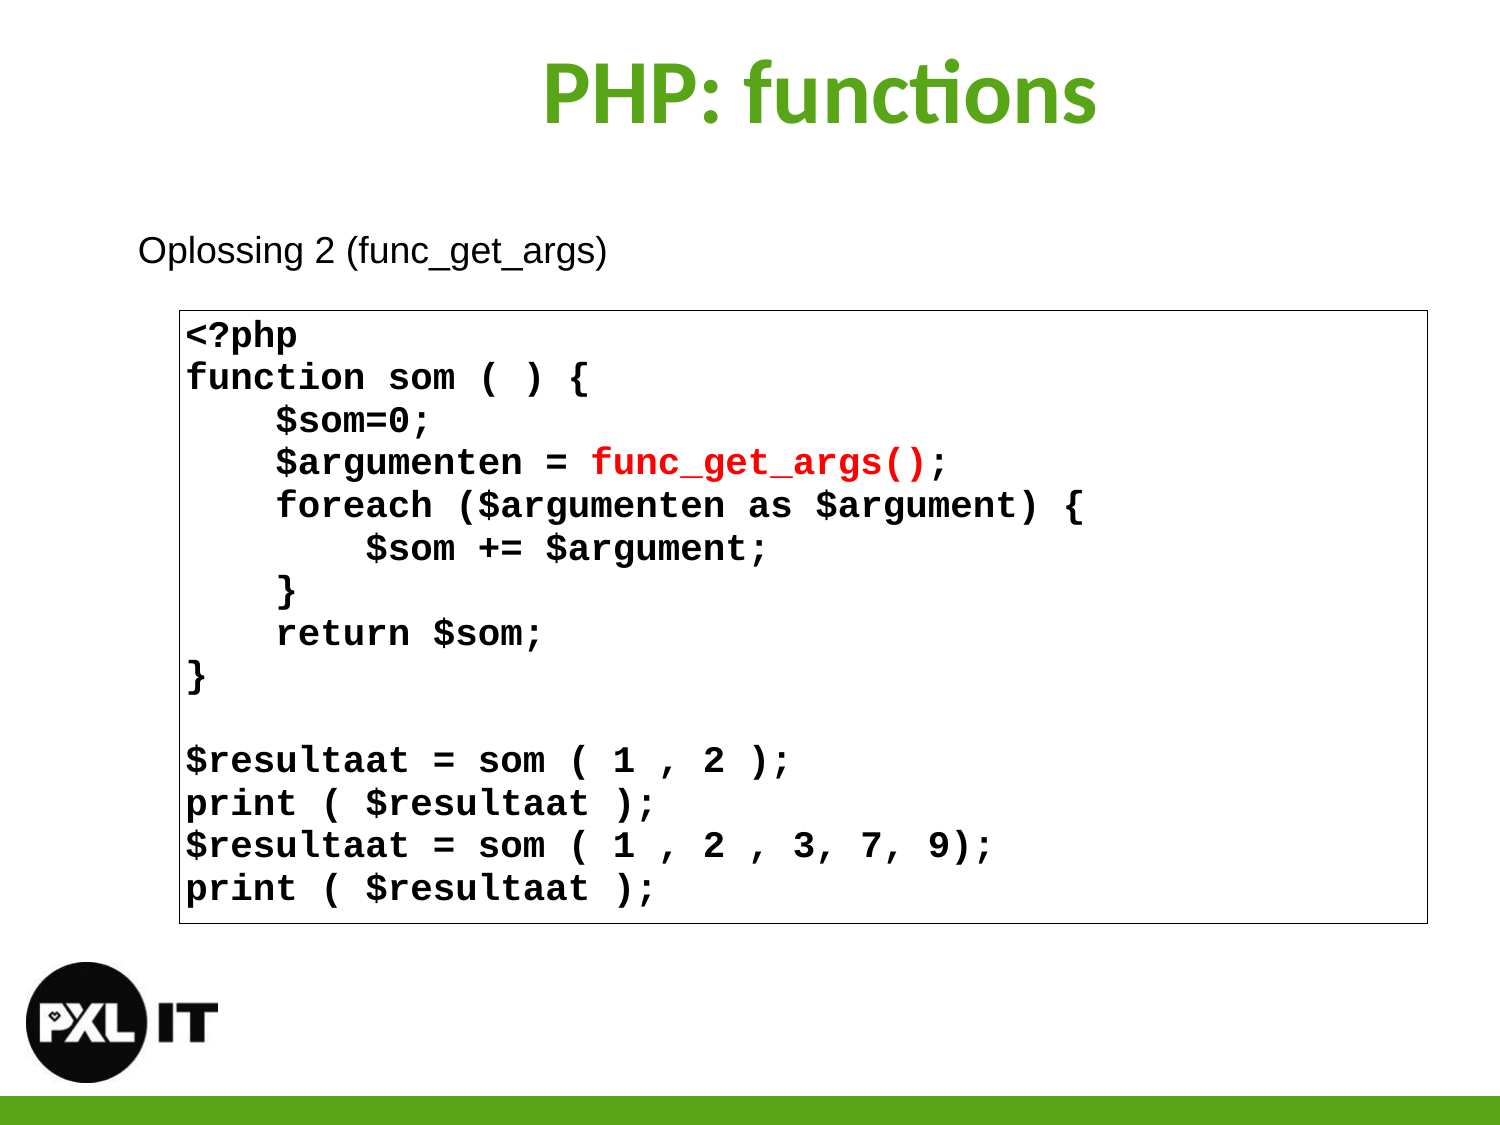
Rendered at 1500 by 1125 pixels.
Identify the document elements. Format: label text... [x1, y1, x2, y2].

picture [26, 962, 218, 1083]
text_box Oplossing 2 (func_get_args) [123, 210, 1269, 586]
table_header <?php function som ( ) { $som=0; $argumenten = func_get_args(); foreach ($argumenten as $argument) { $som += $argument; } return $som; } $resultaat = som ( 1 , 2 ); print ( $resultaat ); $resultaat = som ( 1 , 2 , 3, 7, 9); print ( $resultaat ); [180, 311, 1427, 923]
text_box PHP: functions [201, 24, 1440, 151]
